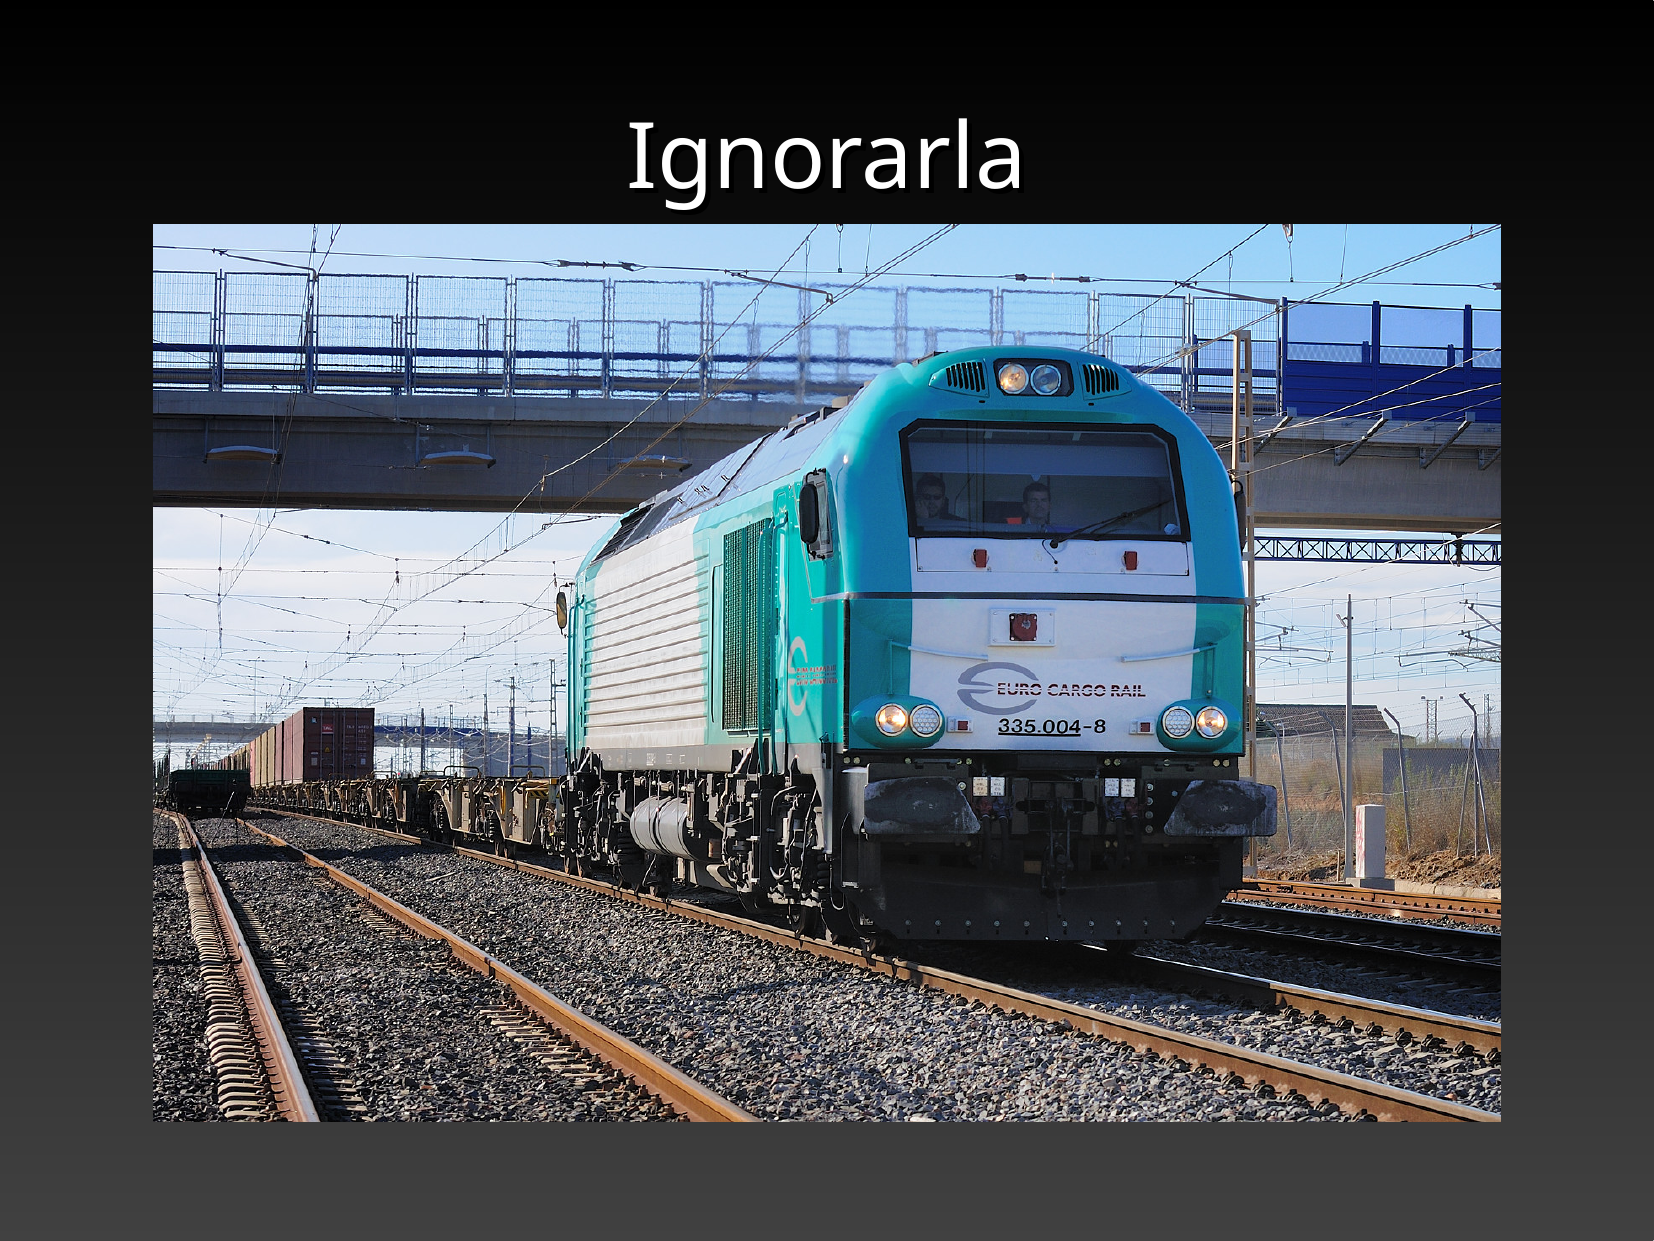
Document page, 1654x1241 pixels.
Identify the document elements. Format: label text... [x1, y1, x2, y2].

title Ignorarla [82, 49, 1571, 257]
picture [153, 224, 1501, 1123]
